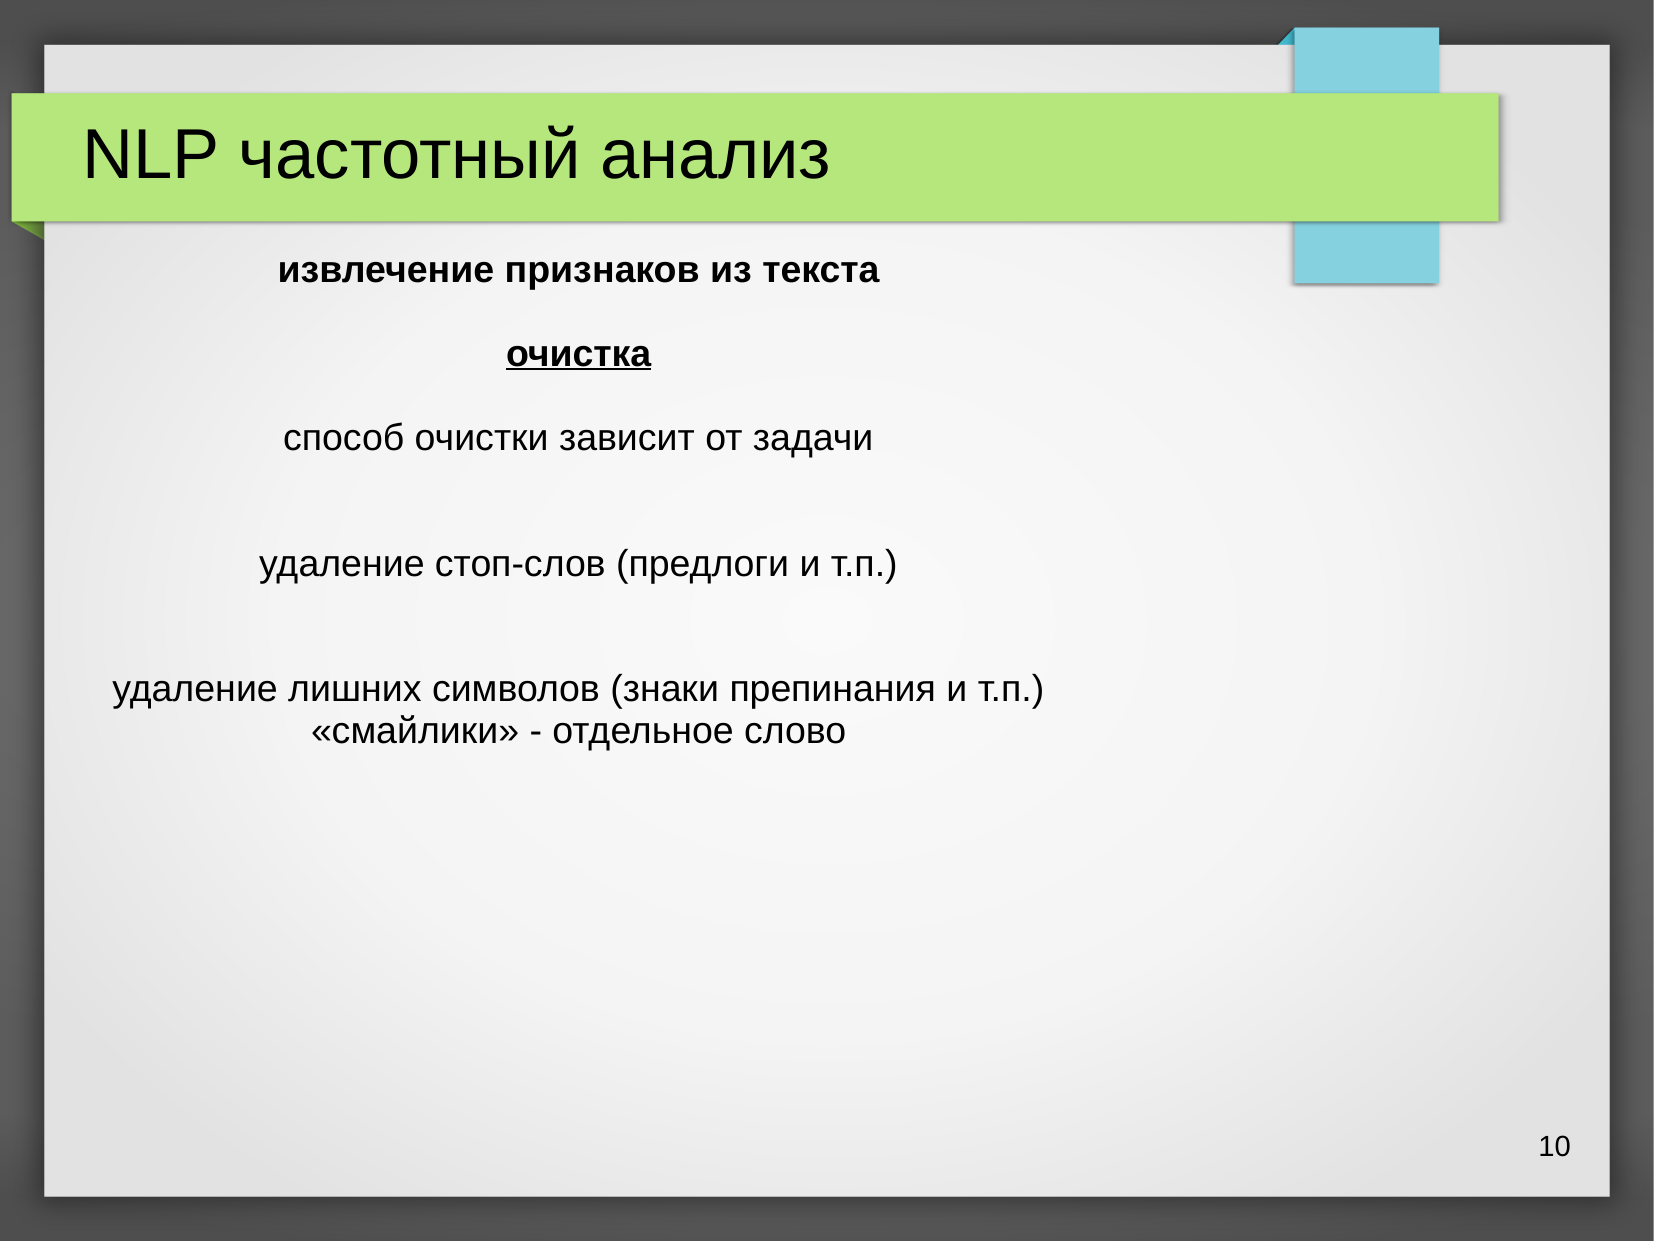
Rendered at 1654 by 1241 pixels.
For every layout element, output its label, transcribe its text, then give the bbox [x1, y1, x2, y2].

picture [0, 0, 1654, 1241]
text_box извлечение признаков из текста очистка способ очистки зависит от задачи удаление стоп-слов (предлоги и т.п.) удаление лишних символов (знаки препинания и т.п.) «смайлики» - отдельное слово [94, 248, 1063, 1111]
title NLP частотный анализ [82, 113, 1406, 194]
